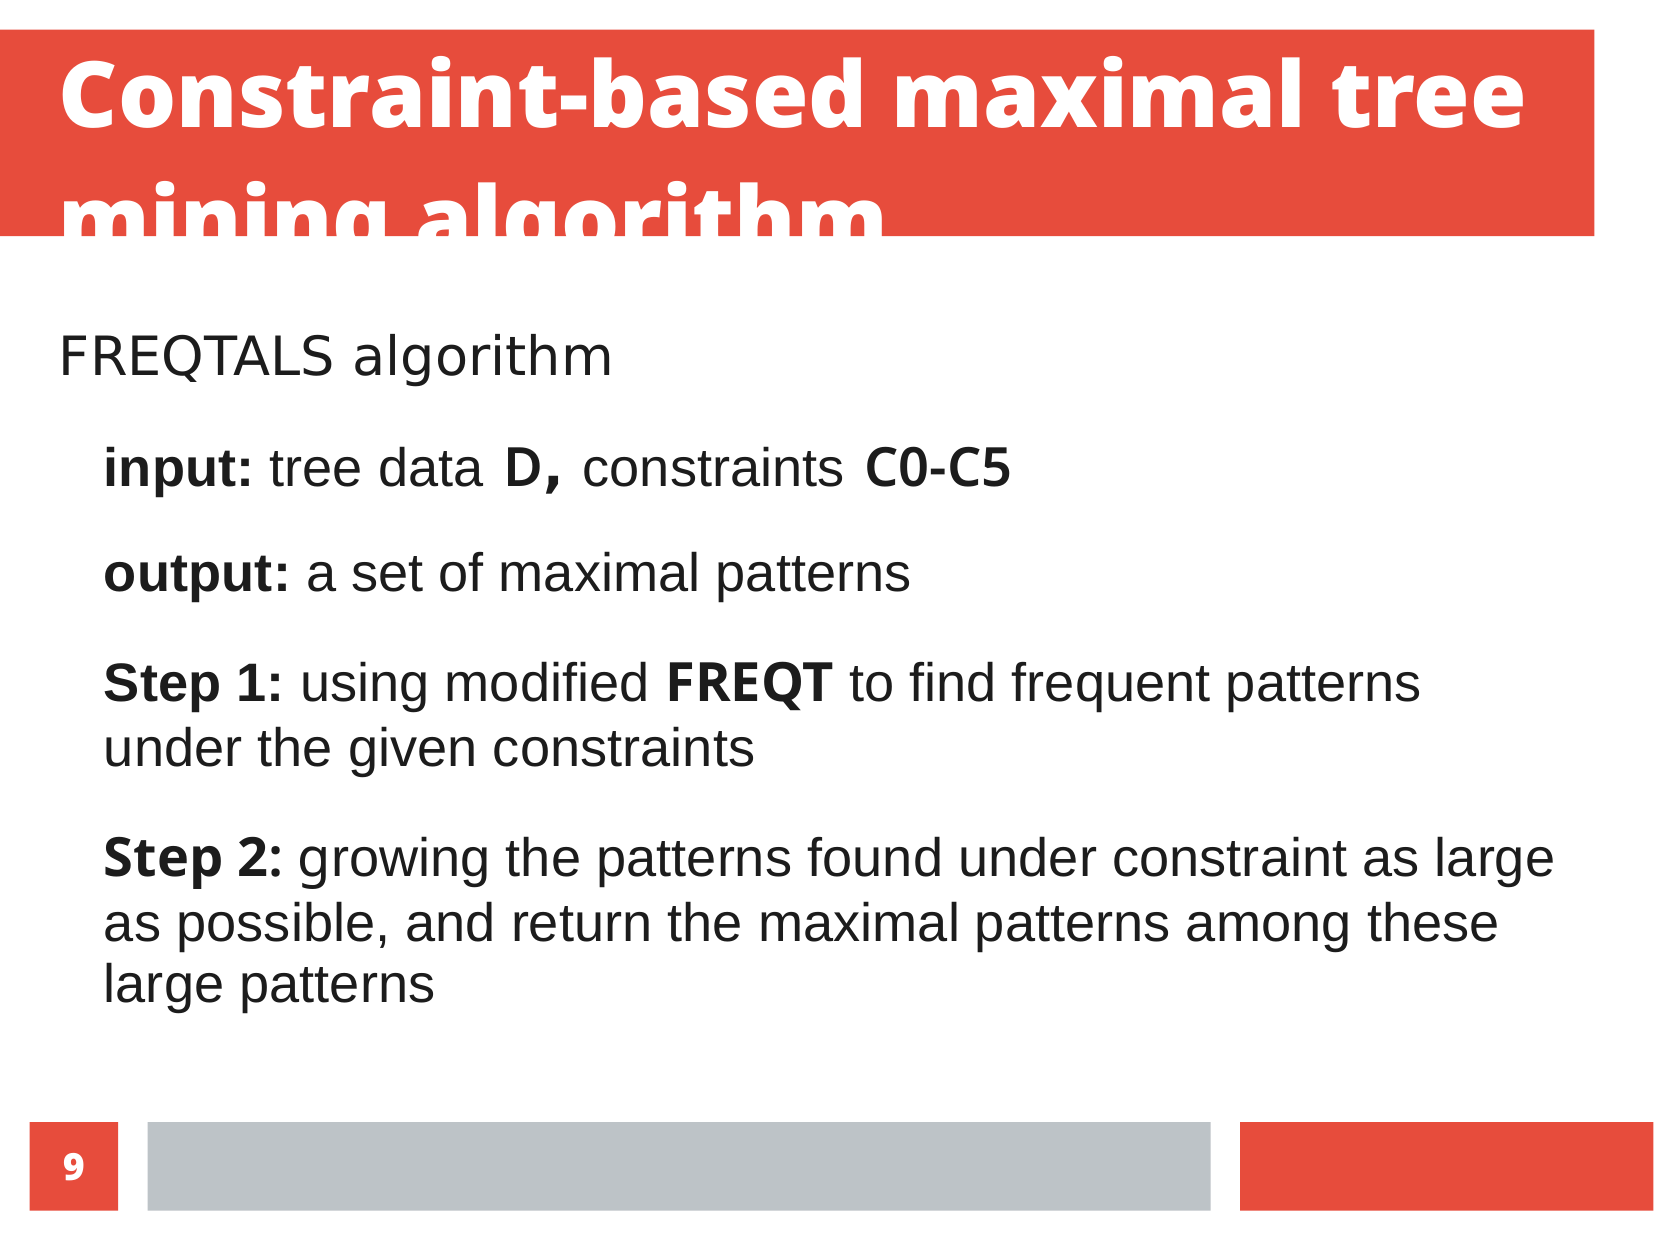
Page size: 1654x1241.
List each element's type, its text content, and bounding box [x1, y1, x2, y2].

title Constraint-based maximal tree mining algorithm [59, 29, 1595, 178]
list FREQTALS algorithm input: tree data D, constraints C0-C5 output: a set of maximal patterns Step 1: using modified FREQT to find frequent patterns under the given constraints Step 2: growing the patterns found under constraint as large as possible, and return the maximal patterns among these large patterns [59, 324, 1565, 1093]
